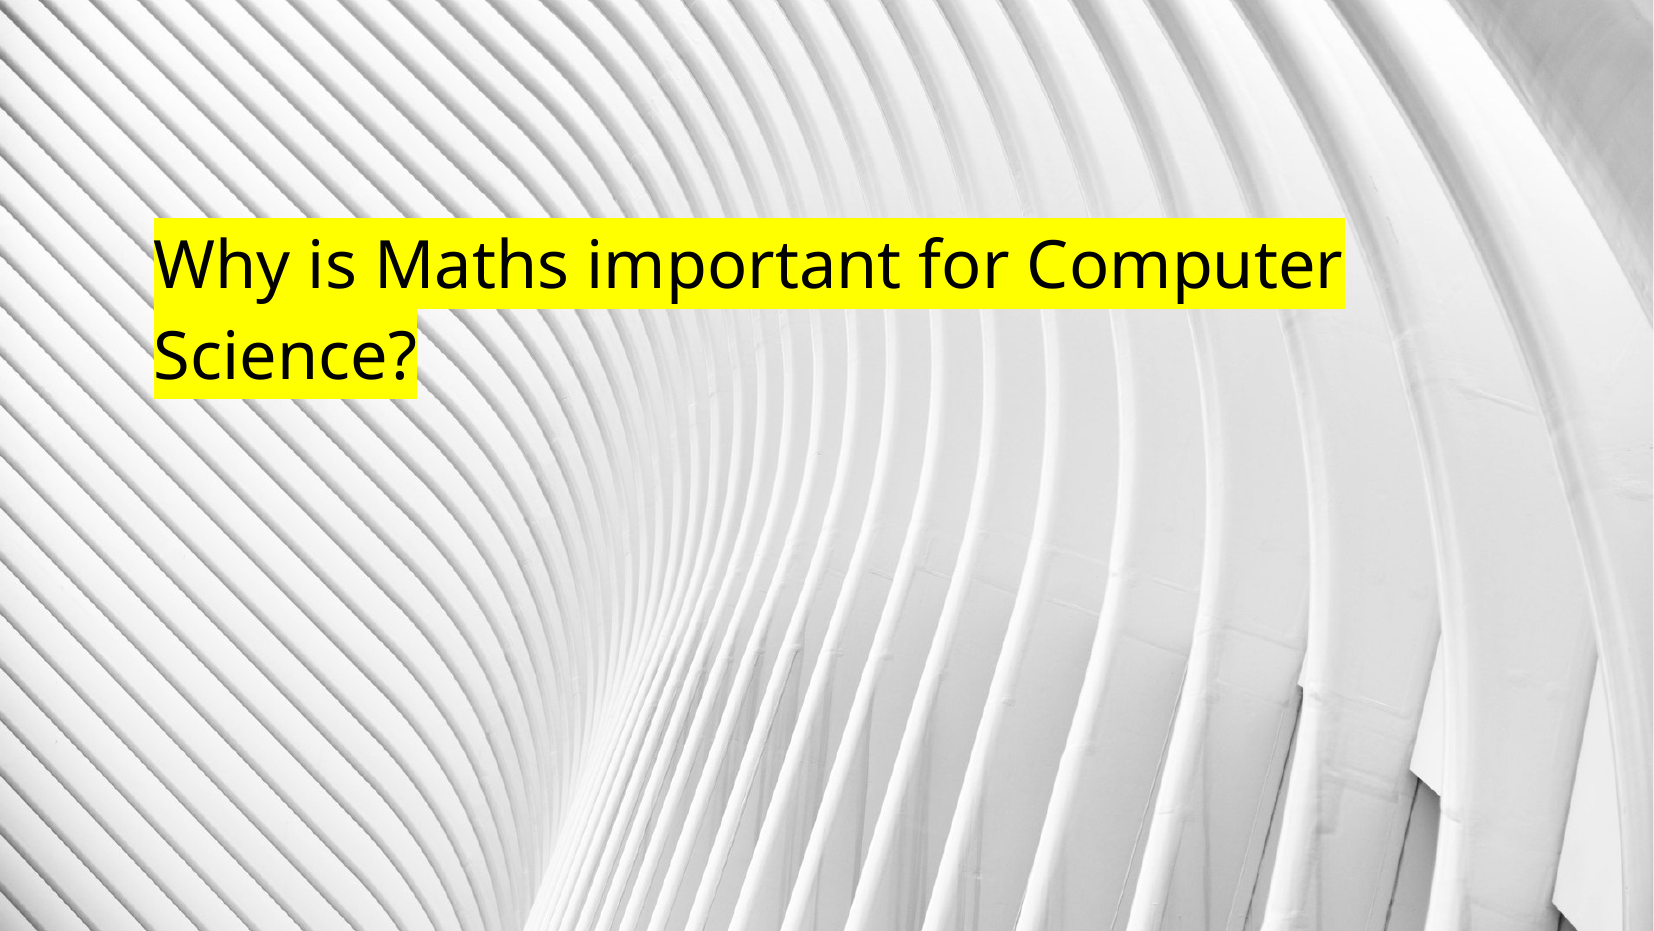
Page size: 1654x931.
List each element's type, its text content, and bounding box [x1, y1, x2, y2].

picture [0, 0, 1654, 931]
list Why is Maths important for Computer Science? [82, 217, 1571, 758]
